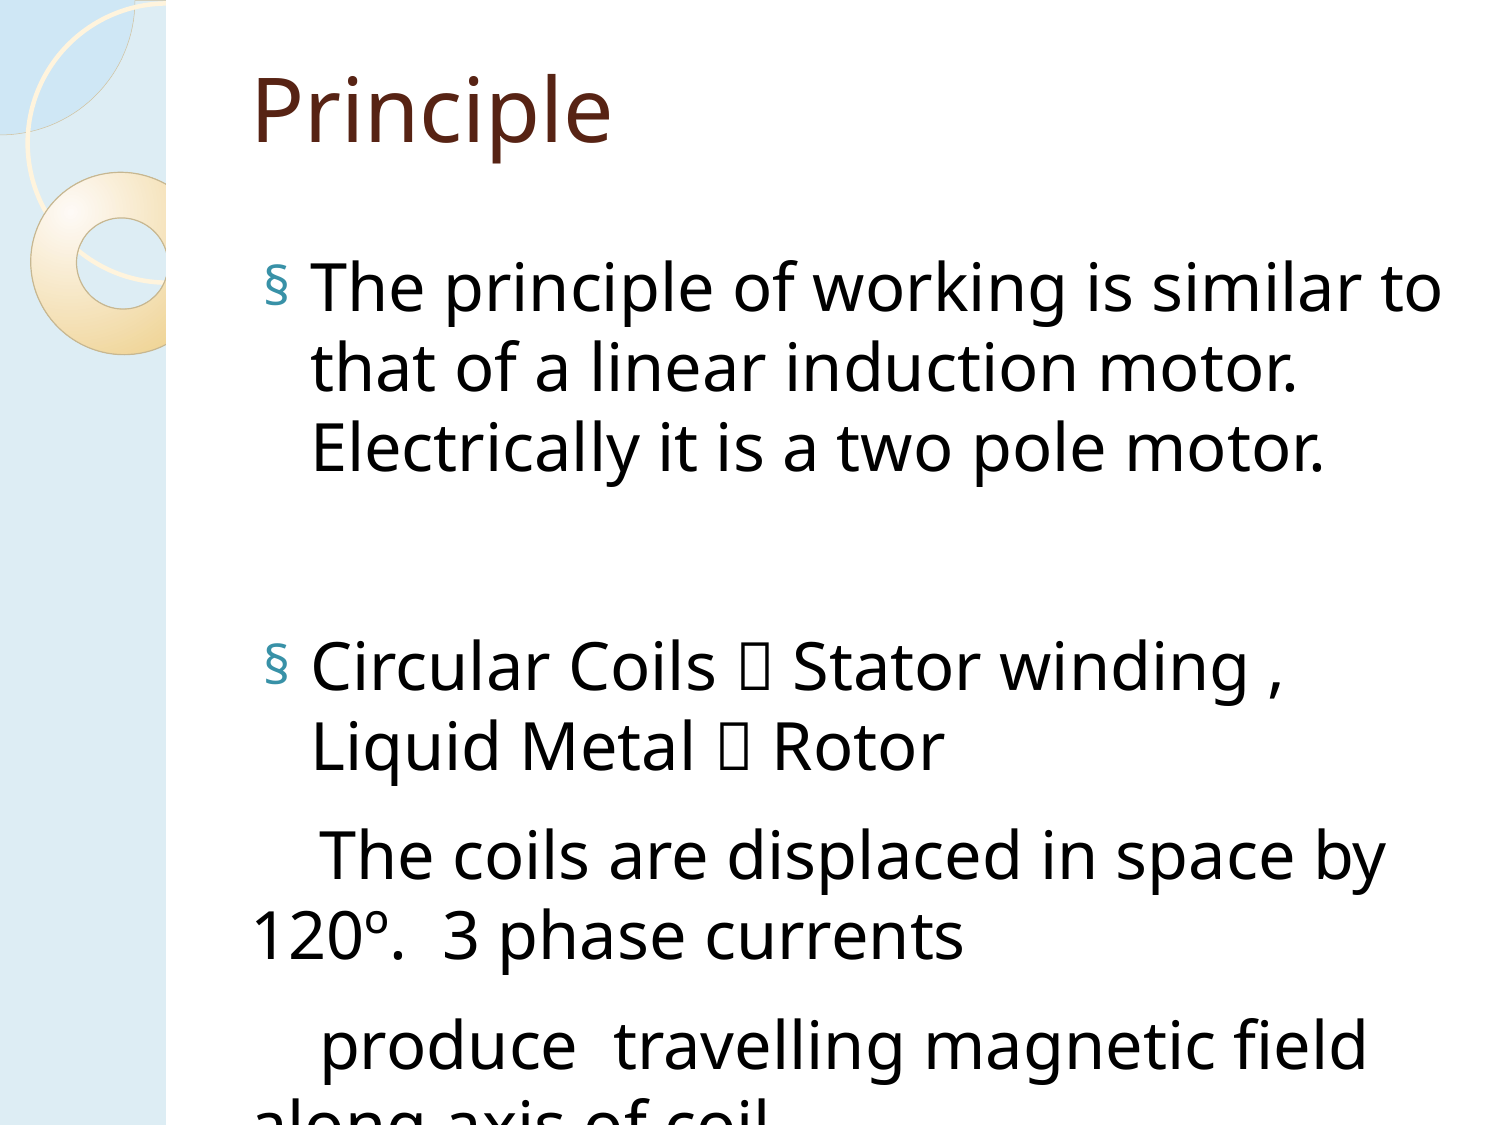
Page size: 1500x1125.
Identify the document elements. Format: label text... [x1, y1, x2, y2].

list The principle of working is similar to that of a linear induction motor. Electrically it is a two pole motor. Circular Coils  Stator winding , Liquid Metal  Rotor The coils are displaced in space by 120º. 3 phase currents produce travelling magnetic field along axis of coil. This varying field induces voltage in the molten metal in the tangential direction. The induced voltage establishes tangential eddy currents in the liquid metal. The eddy current(tangential) in the liquid metal and the magnetic field(radial and axial) produce forces(axial and radial) in the liquid metal. These forces set the liquid metal into motion. [235, 237, 1466, 1025]
title Principle [235, 45, 1466, 233]
